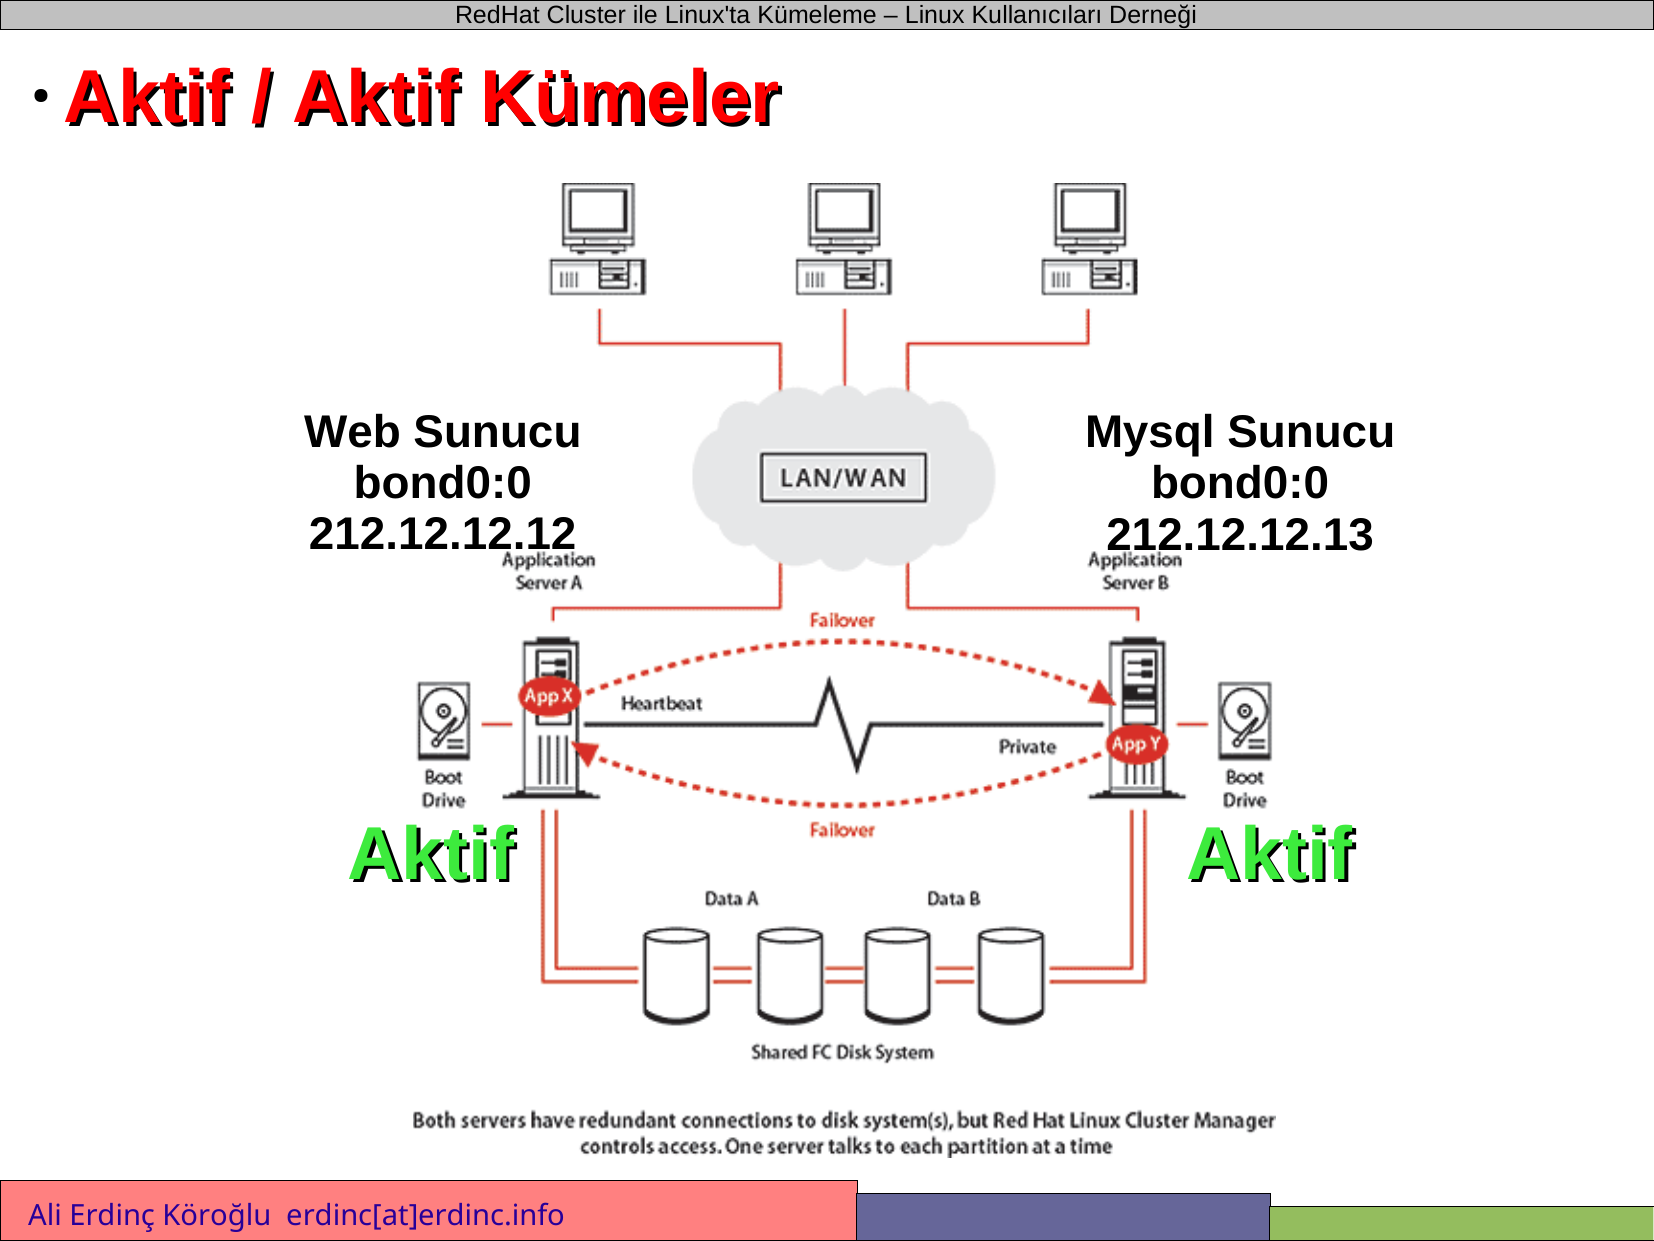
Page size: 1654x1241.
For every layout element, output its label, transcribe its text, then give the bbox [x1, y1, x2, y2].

text_box Ali Erdinç Köroğlu erdinc[at]erdinc.info http://www.erdinc.info [13, 1186, 853, 1241]
text_box Web Sunucu bond0:0 212.12.12.12 [206, 398, 680, 592]
text_box Aktif / Aktif Kümeler [17, 47, 796, 160]
picture [413, 183, 1276, 1158]
text_box [0, 1180, 1654, 1241]
text_box Aktif [1157, 804, 1389, 916]
text_box Mysql Sunucu bond0:0 212.12.12.13 [1003, 398, 1477, 592]
text_box Aktif [318, 804, 551, 916]
text_box RedHat Cluster ile Linux'ta Kümeleme – Linux Kullanıcıları Derneği [0, 0, 1654, 30]
